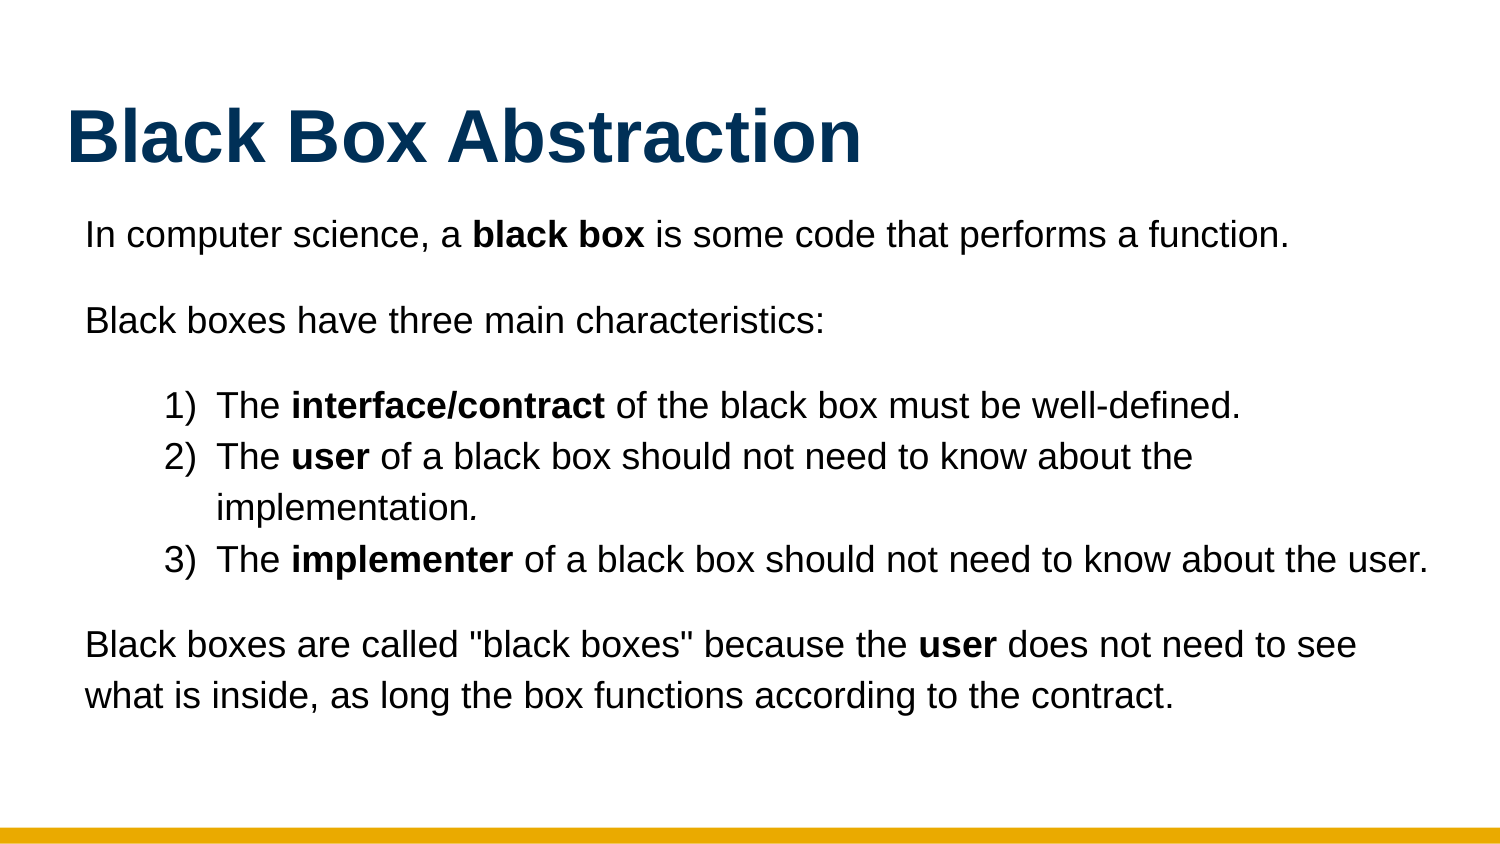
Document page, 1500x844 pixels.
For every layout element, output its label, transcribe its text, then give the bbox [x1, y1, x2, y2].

text_box In computer science, a black box is some code that performs a function. Black boxes have three main characteristics: The interface/contract of the black box must be well-defined. The user of a black box should not need to know about the implementation. The implementer of a black box should not need to know about the user. Black boxes are called "black boxes" because the user does not need to see what is inside, as long the box functions according to the contract. [51, 188, 1449, 806]
title Black Box Abstraction [51, 72, 1449, 188]
